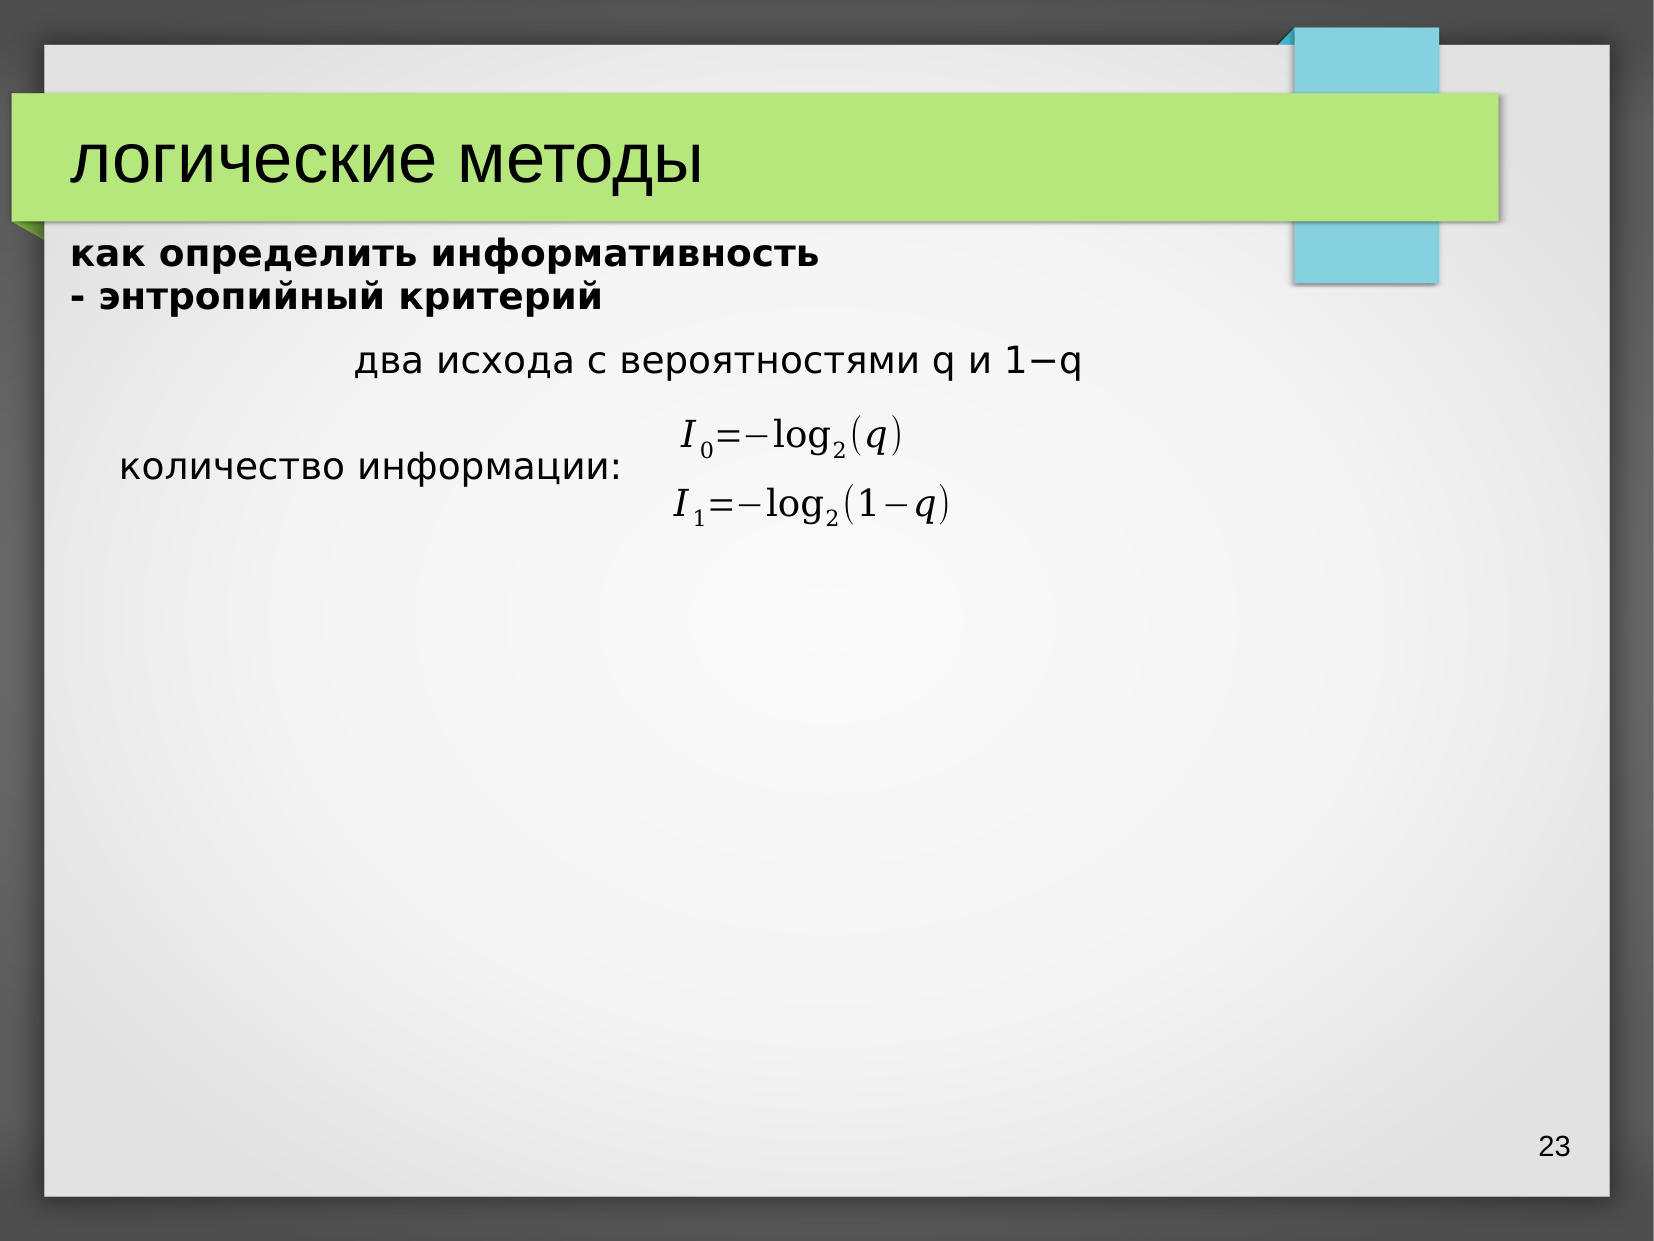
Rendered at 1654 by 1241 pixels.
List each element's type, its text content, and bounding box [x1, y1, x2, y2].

title логические методы [70, 118, 1205, 199]
text_box как определить информативность - энтропийный критерий [55, 224, 934, 331]
chart [666, 481, 957, 532]
text_box количество информации: [104, 437, 638, 496]
chart [673, 413, 909, 464]
text_box два исхода с вероятностями q и 1−q [338, 331, 1099, 390]
picture [0, 0, 1654, 1241]
